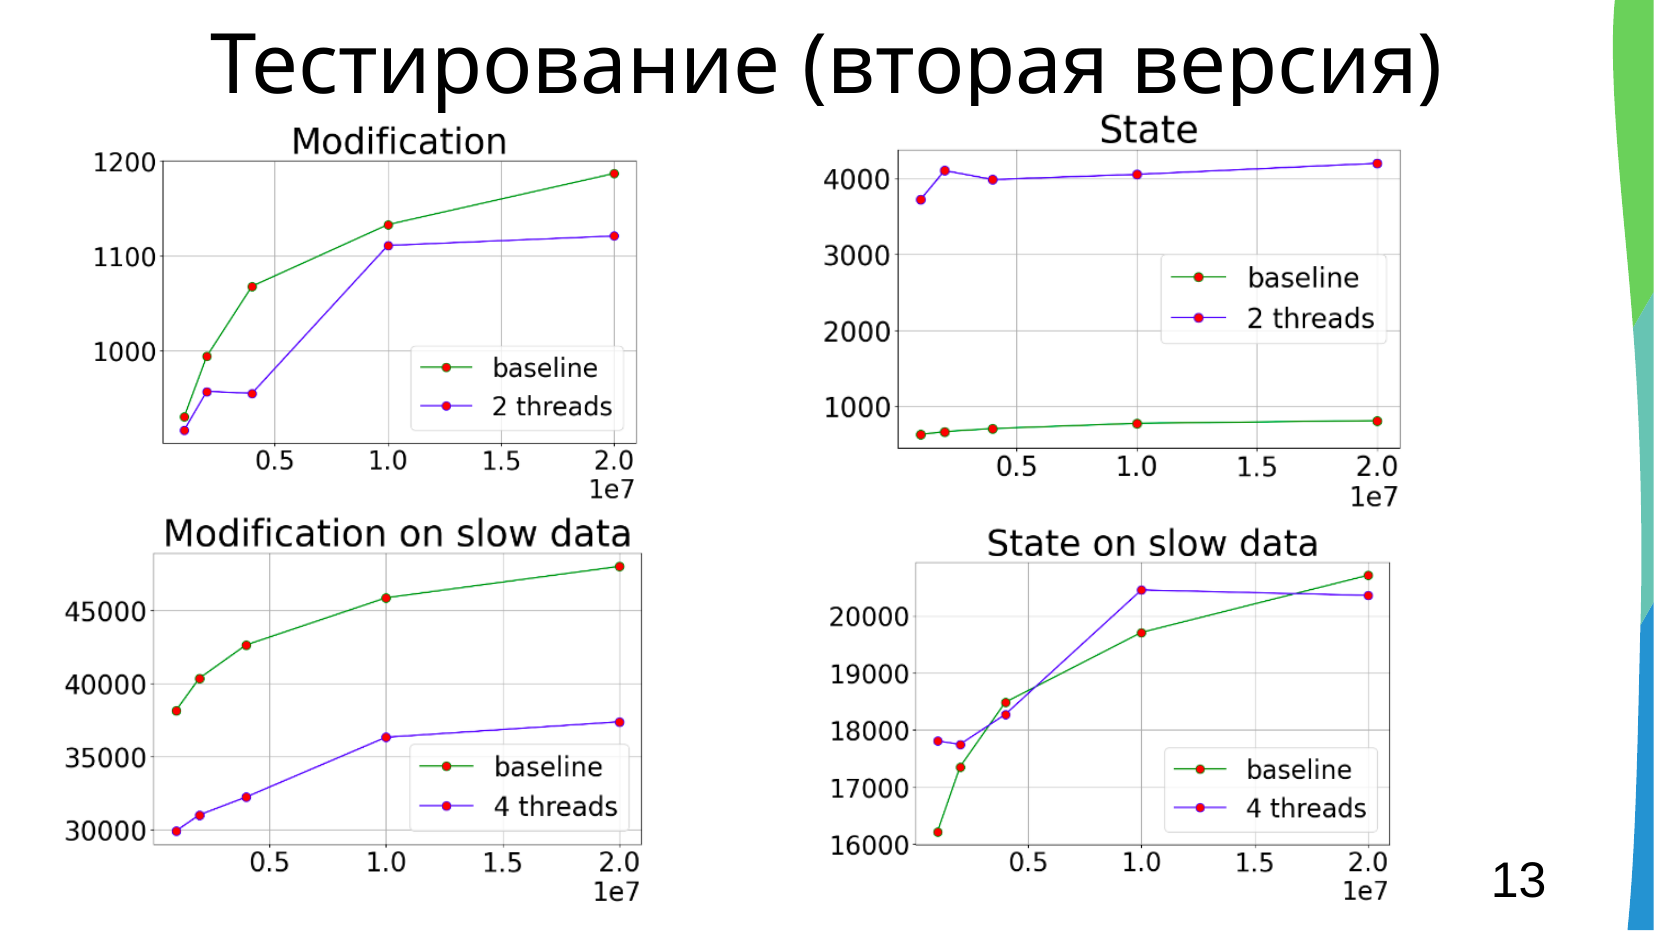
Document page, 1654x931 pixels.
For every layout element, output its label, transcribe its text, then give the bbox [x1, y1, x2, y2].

picture [826, 522, 1400, 913]
picture [59, 117, 650, 910]
title Тестирование (вторая версия) [0, 4, 1654, 119]
text_box <number> [1476, 845, 1654, 916]
picture [813, 106, 1418, 520]
